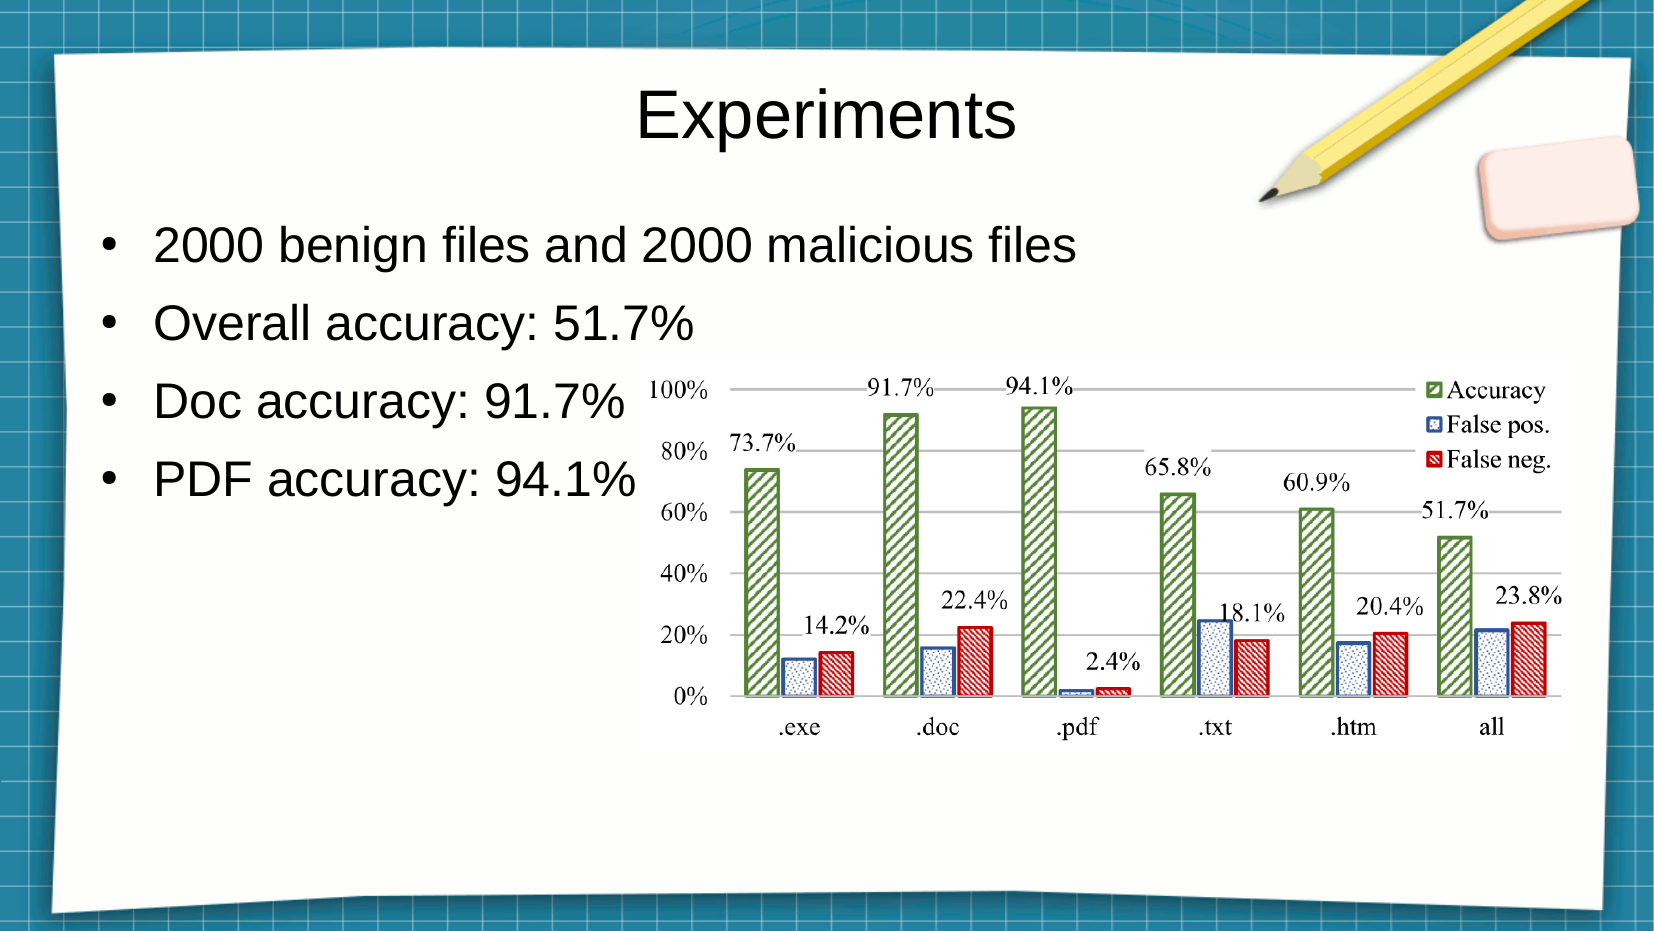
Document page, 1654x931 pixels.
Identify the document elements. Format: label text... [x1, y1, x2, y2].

list 2000 benign files and 2000 malicious files Overall accuracy: 51.7% Doc accuracy: 91.7% PDF accuracy: 94.1% [82, 217, 1571, 758]
picture [0, 0, 1654, 931]
title Experiments [82, 37, 1571, 193]
